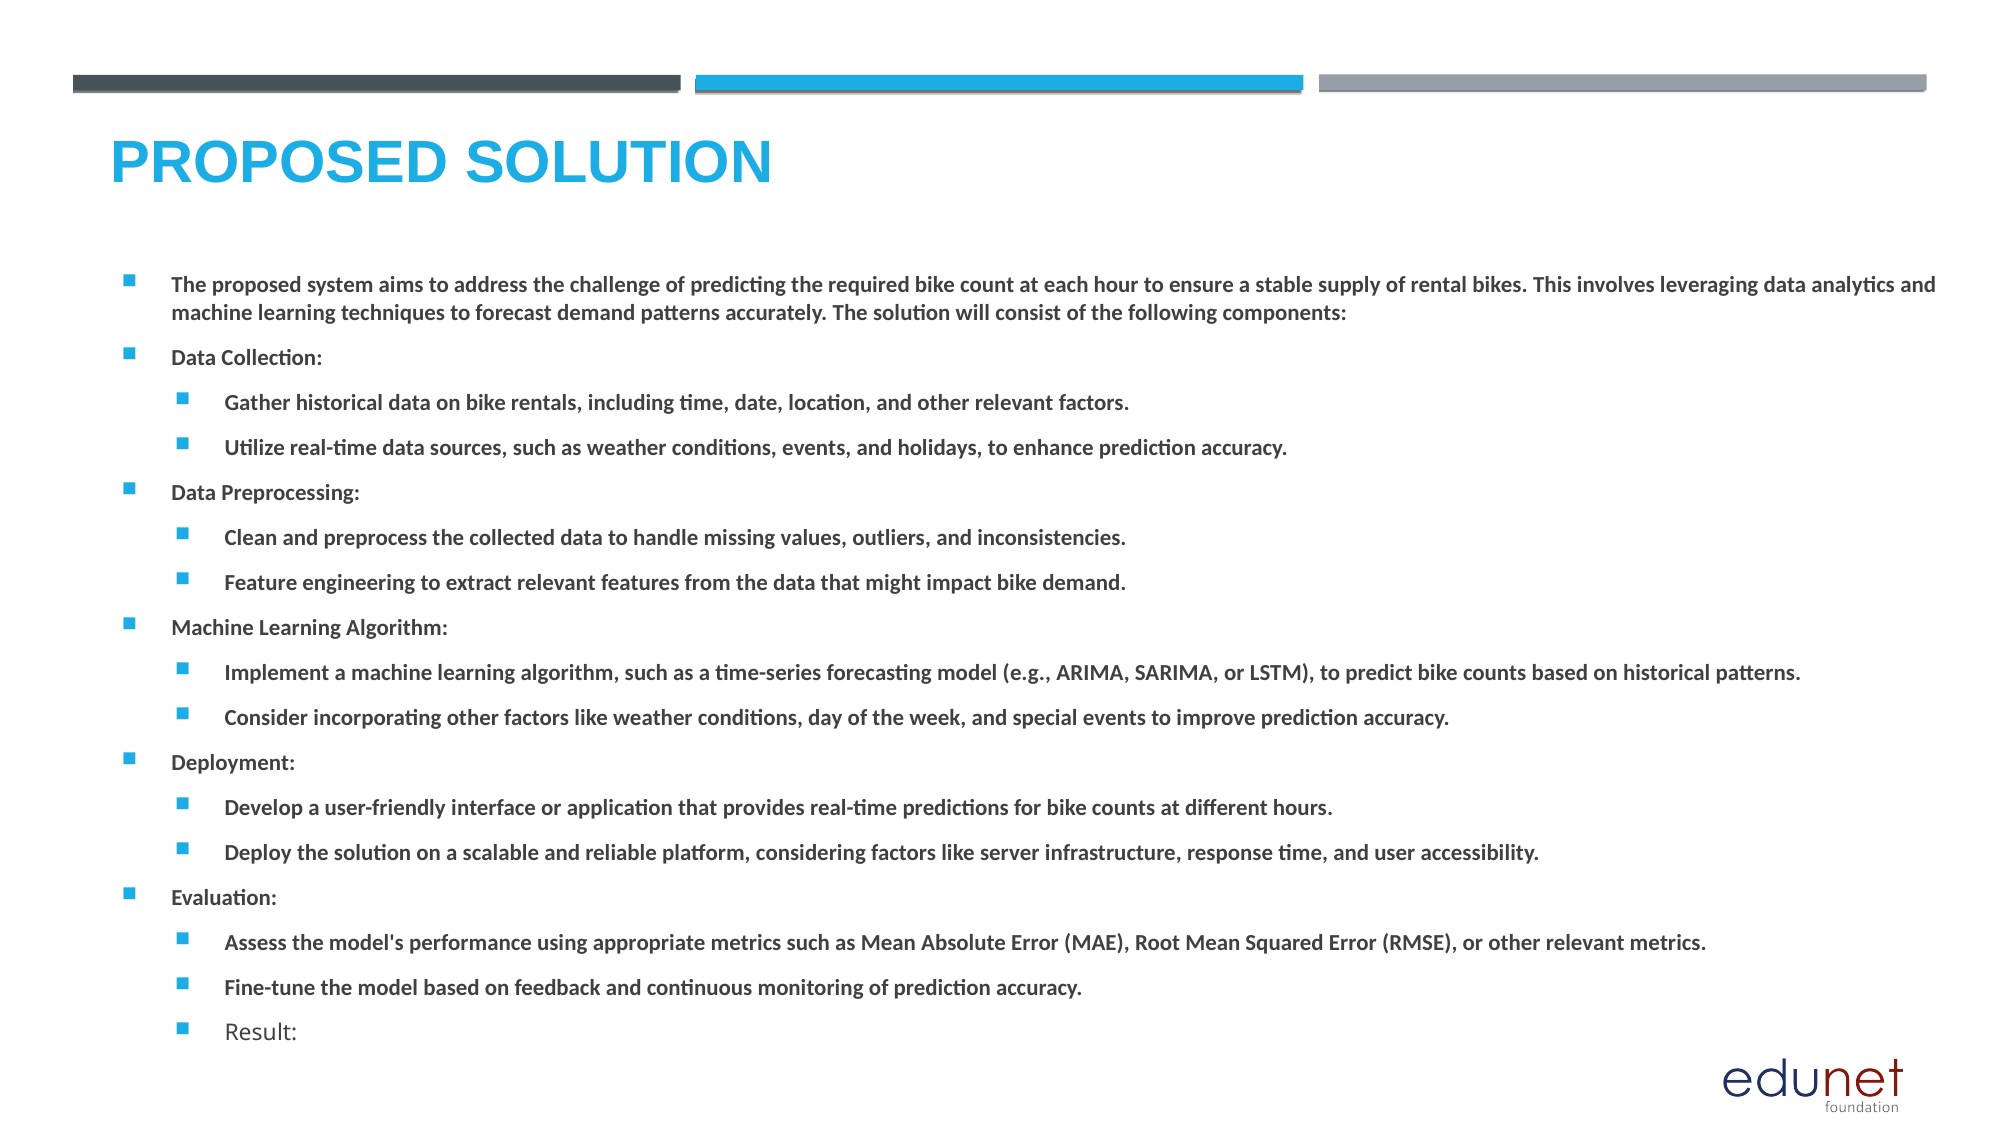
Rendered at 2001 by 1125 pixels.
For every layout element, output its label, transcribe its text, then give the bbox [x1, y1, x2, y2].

title Proposed Solution [95, 115, 1905, 203]
list The proposed system aims to address the challenge of predicting the required bike count at each hour to ensure a stable supply of rental bikes. This involves leveraging data analytics and machine learning techniques to forecast demand patterns accurately. The solution will consist of the following components: Data Collection: Gather historical data on bike rentals, including time, date, location, and other relevant factors. Utilize real-time data sources, such as weather conditions, events, and holidays, to enhance prediction accuracy. Data Preprocessing: Clean and preprocess the collected data to handle missing values, outliers, and inconsistencies. Feature engineering to extract relevant features from the data that might impact bike demand. Machine Learning Algorithm: Implement a machine learning algorithm, such as a time-series forecasting model (e.g., ARIMA, SARIMA, or LSTM), to predict bike counts based on historical patterns. Consider incorporating other factors like weather conditions, day of the week, and special events to improve prediction accuracy. Deployment: Develop a user-friendly interface or application that provides real-time predictions for bike counts at different hours. Deploy the solution on a scalable and reliable platform, considering factors like server infrastructure, response time, and user accessibility. Evaluation: Assess the model's performance using appropriate metrics such as Mean Absolute Error (MAE), Root Mean Squared Error (RMSE), or other relevant metrics. Fine-tune the model based on feedback and continuous monitoring of prediction accuracy. Result: [106, 202, 2000, 1115]
